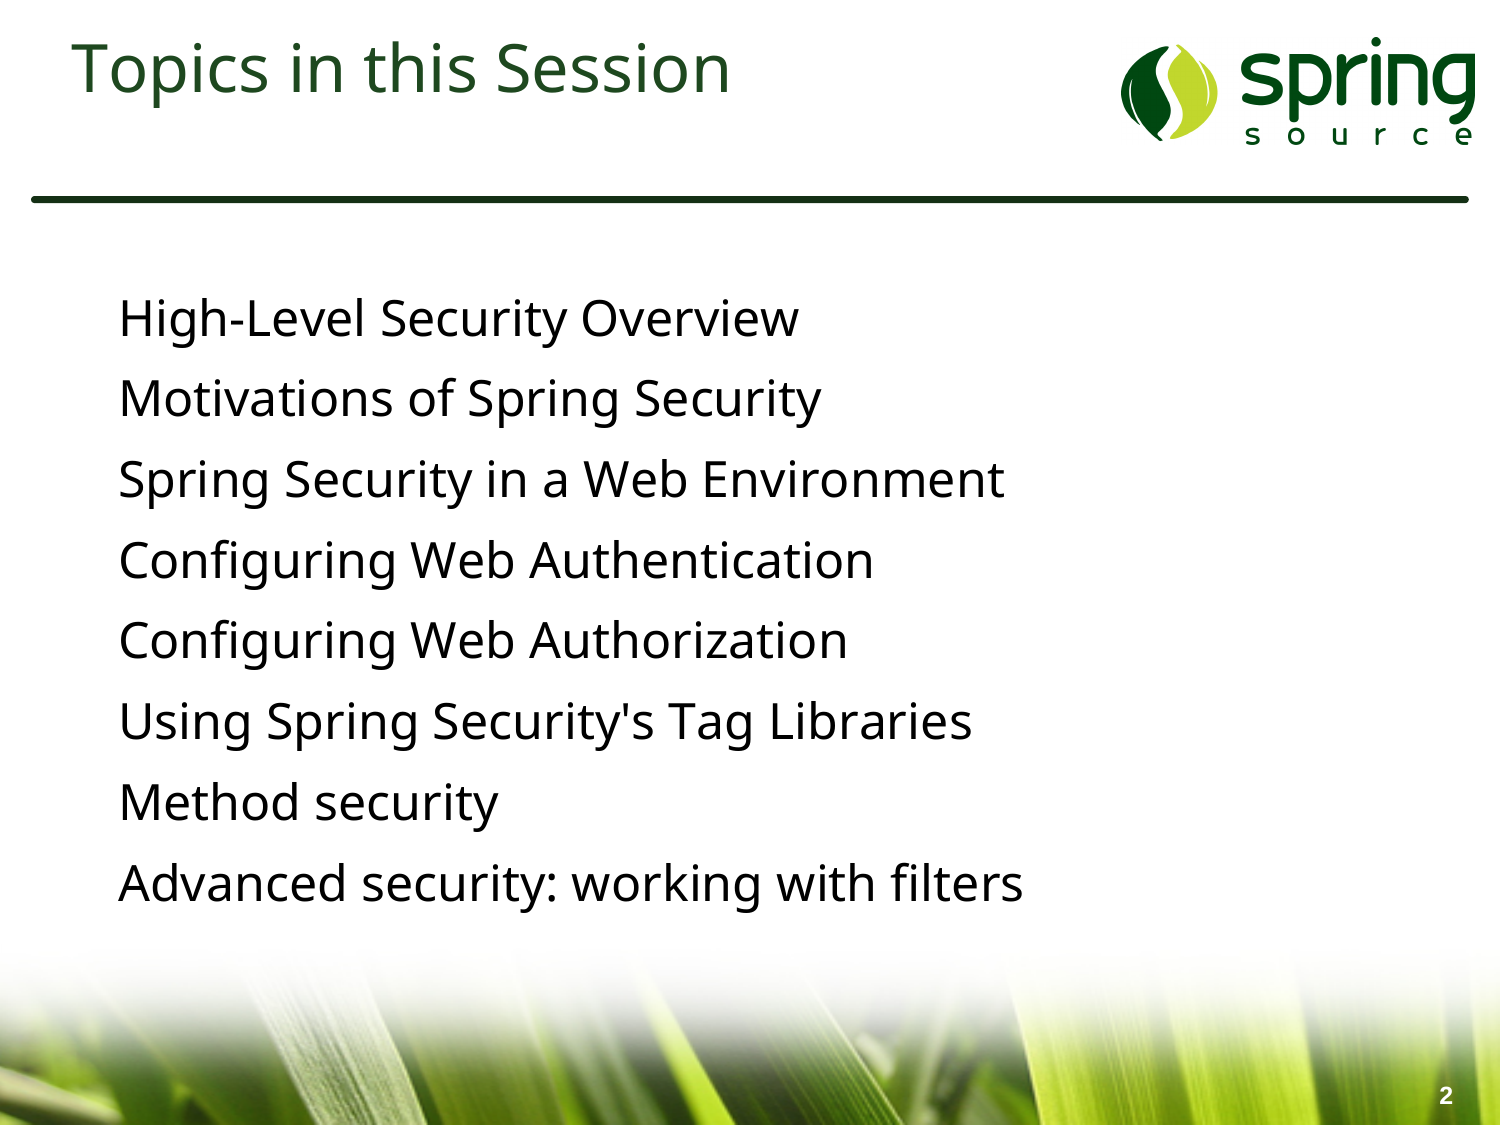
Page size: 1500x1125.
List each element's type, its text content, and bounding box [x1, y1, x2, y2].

picture [1121, 37, 1475, 145]
title Topics in this Session [56, 13, 1089, 176]
list High-Level Security Overview Motivations of Spring Security Spring Security in a Web Environment Configuring Web Authentication Configuring Web Authorization Using Spring Security's Tag Libraries Method security Advanced security: working with filters [103, 275, 1394, 938]
picture [0, 944, 1500, 1125]
